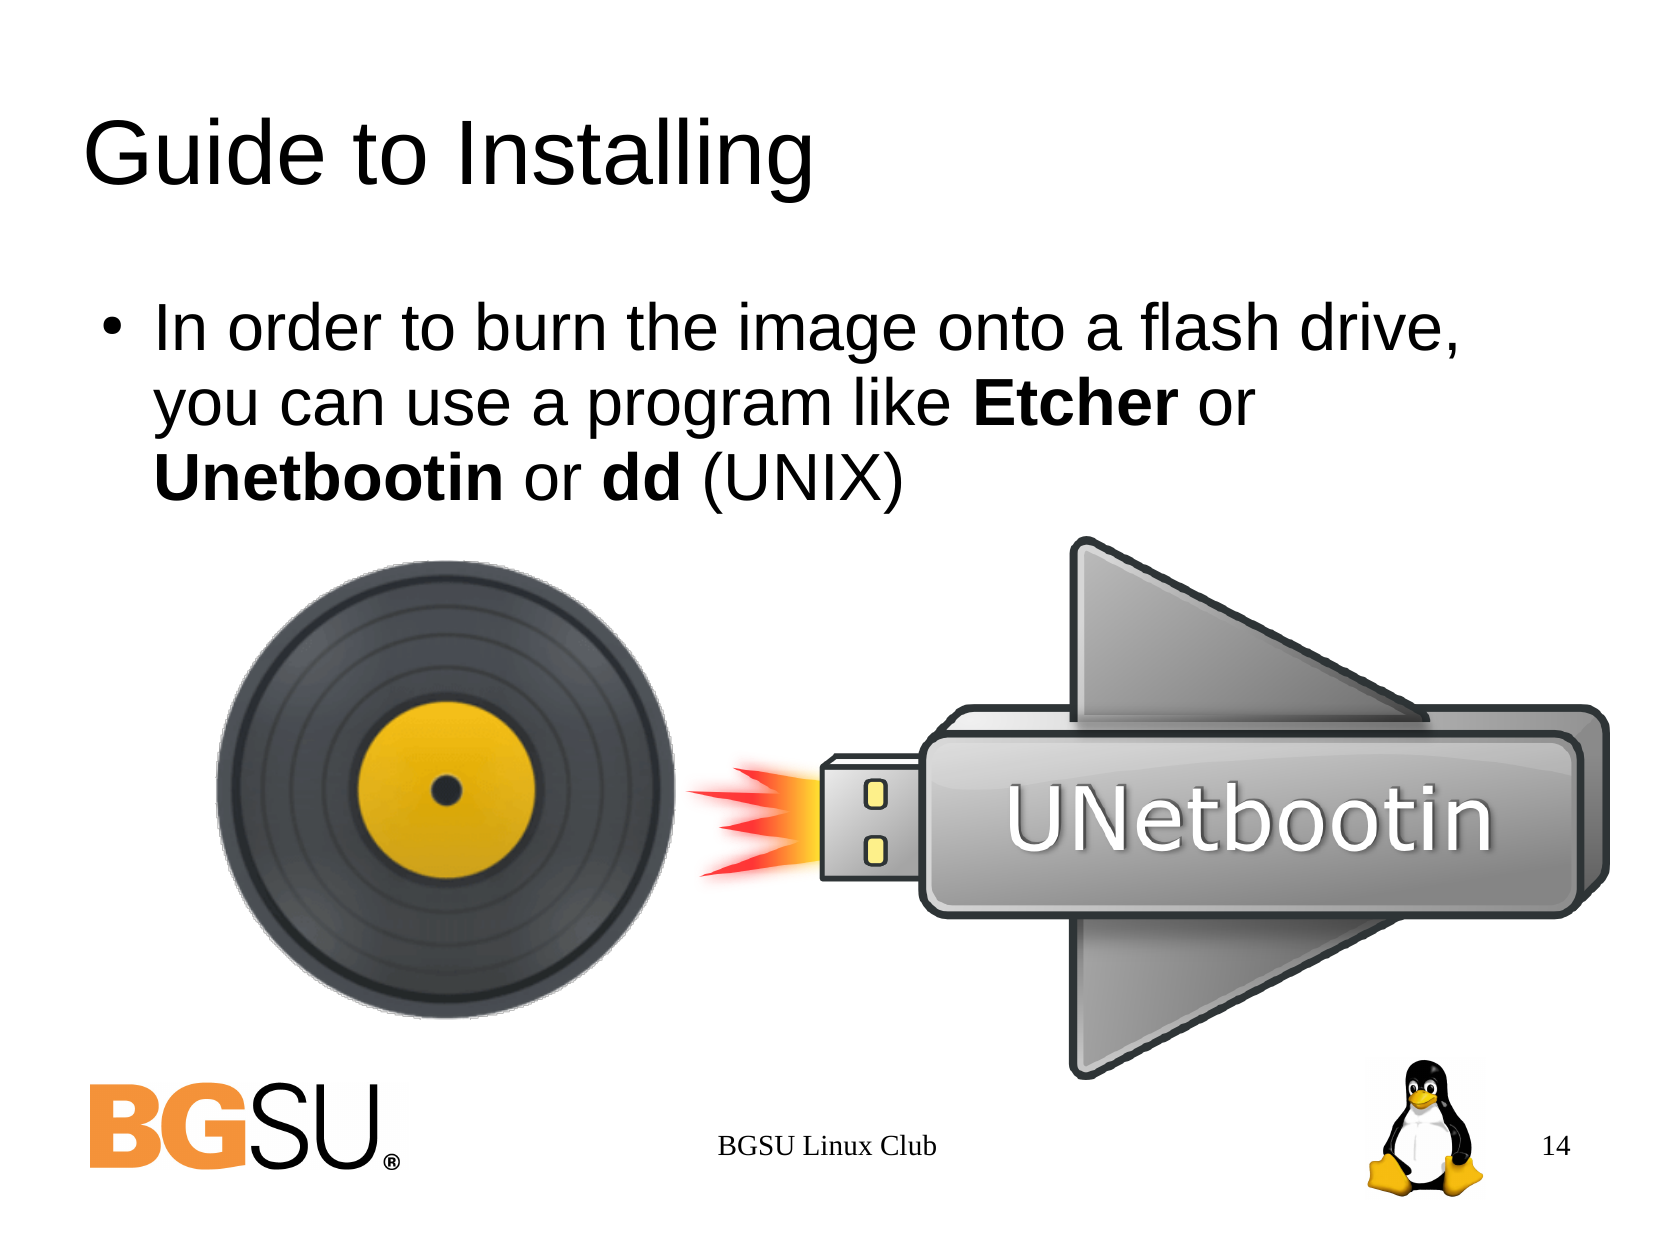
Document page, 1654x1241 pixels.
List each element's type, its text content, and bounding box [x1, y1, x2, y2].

title Guide to Installing [82, 49, 1571, 257]
list In order to burn the image onto a flash drive, you can use a program like Etcher or Unetbootin or dd (UNIX) [82, 290, 1571, 1010]
picture [90, 1082, 409, 1171]
picture [215, 536, 1610, 1201]
